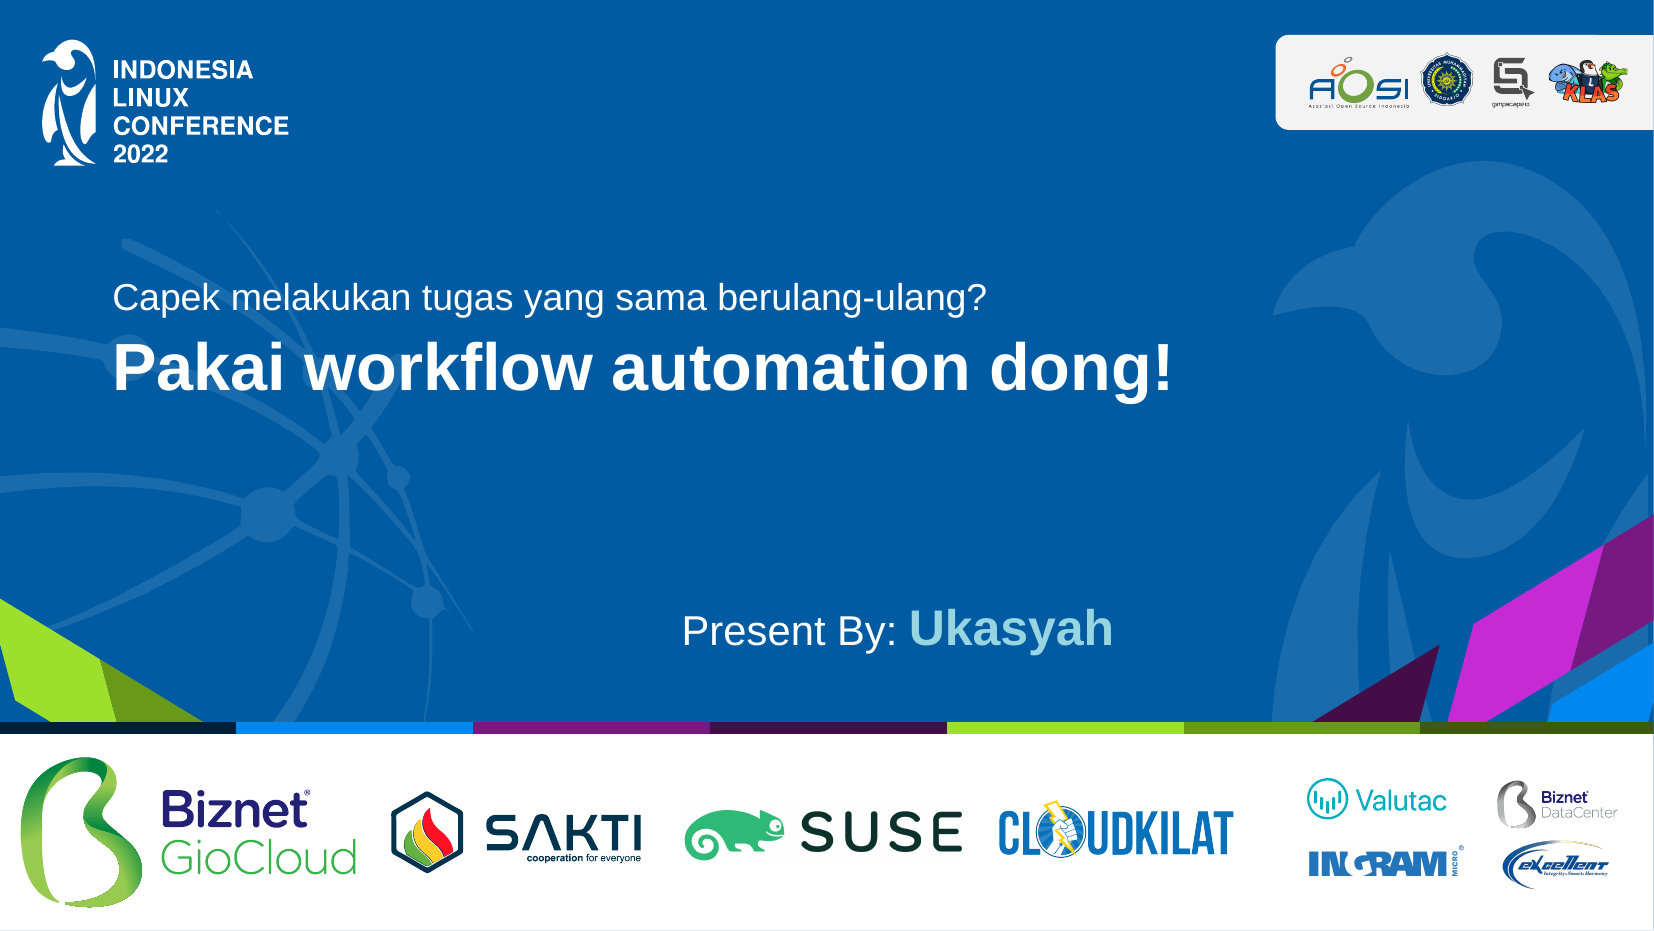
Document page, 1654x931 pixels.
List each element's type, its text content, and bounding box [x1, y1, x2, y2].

picture [601, 855, 616, 859]
picture [626, 855, 634, 862]
picture [1496, 840, 1620, 890]
picture [1548, 60, 1628, 103]
picture [682, 799, 965, 865]
picture [1309, 845, 1465, 877]
picture [1420, 52, 1474, 58]
picture [999, 800, 1234, 858]
title Capek melakukan tugas yang sama berulang-ulang? Pakai workflow automation dong! [112, 58, 1538, 617]
list Present By: Ukasyah [412, 617, 1313, 676]
